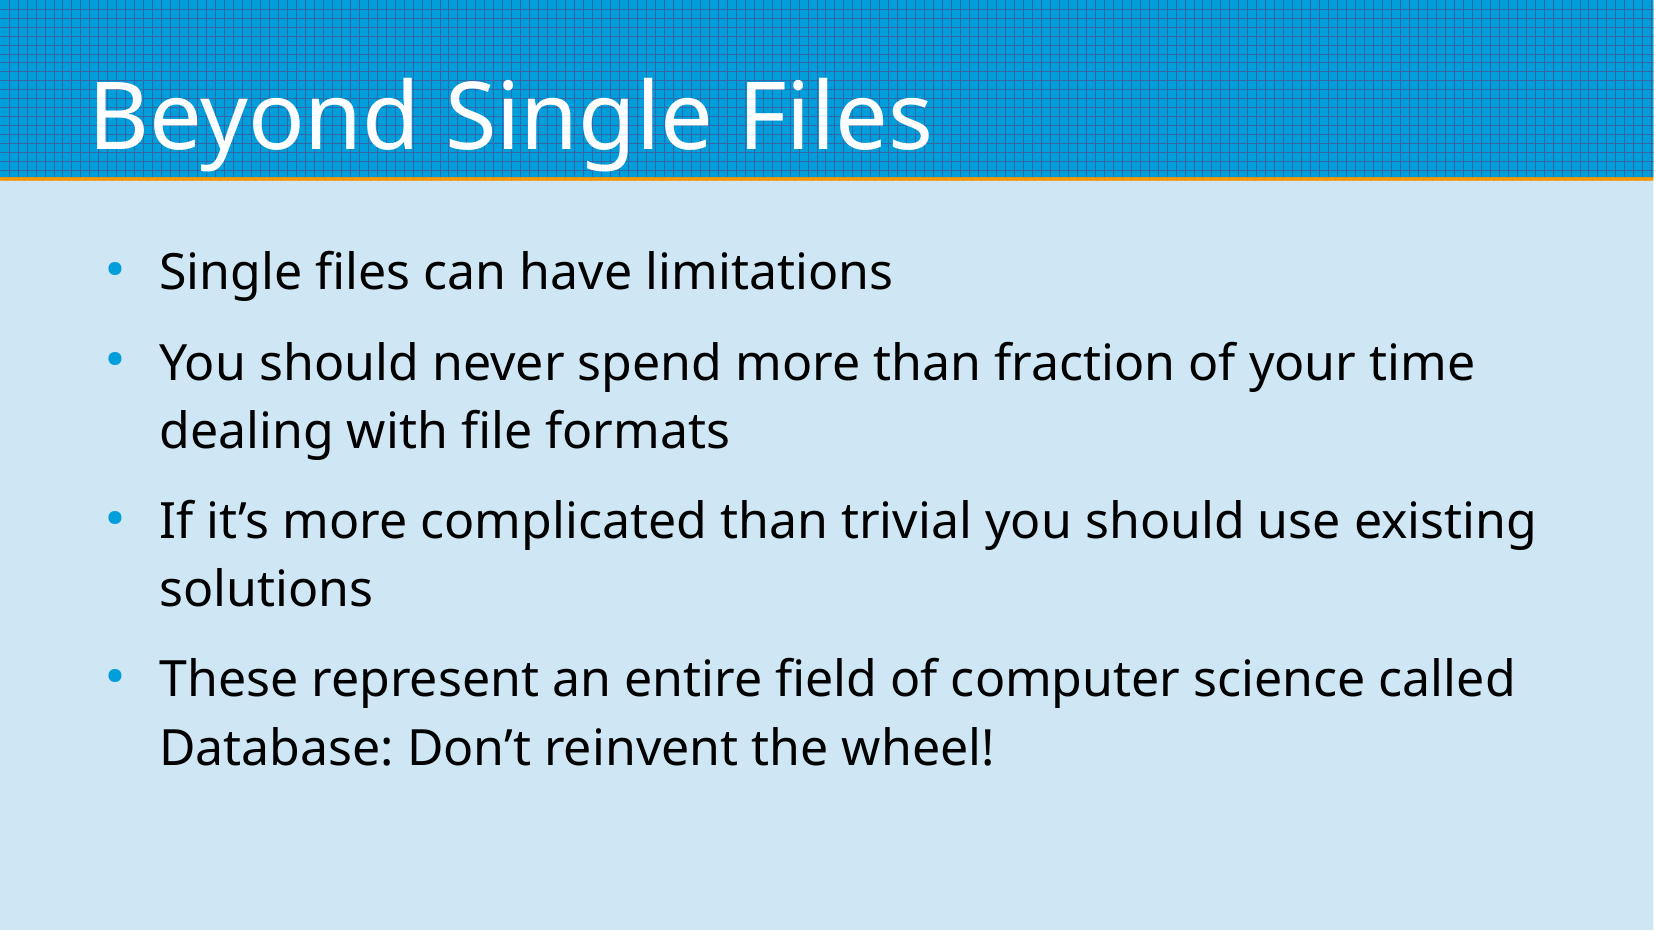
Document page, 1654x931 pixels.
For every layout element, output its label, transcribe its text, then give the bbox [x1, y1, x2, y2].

list Single files can have limitations You should never spend more than fraction of your time dealing with file formats If it’s more complicated than trivial you should use existing solutions These represent an entire field of computer science called Database: Don’t reinvent the wheel! [88, 236, 1565, 813]
title Beyond Single Files [88, 14, 1565, 178]
